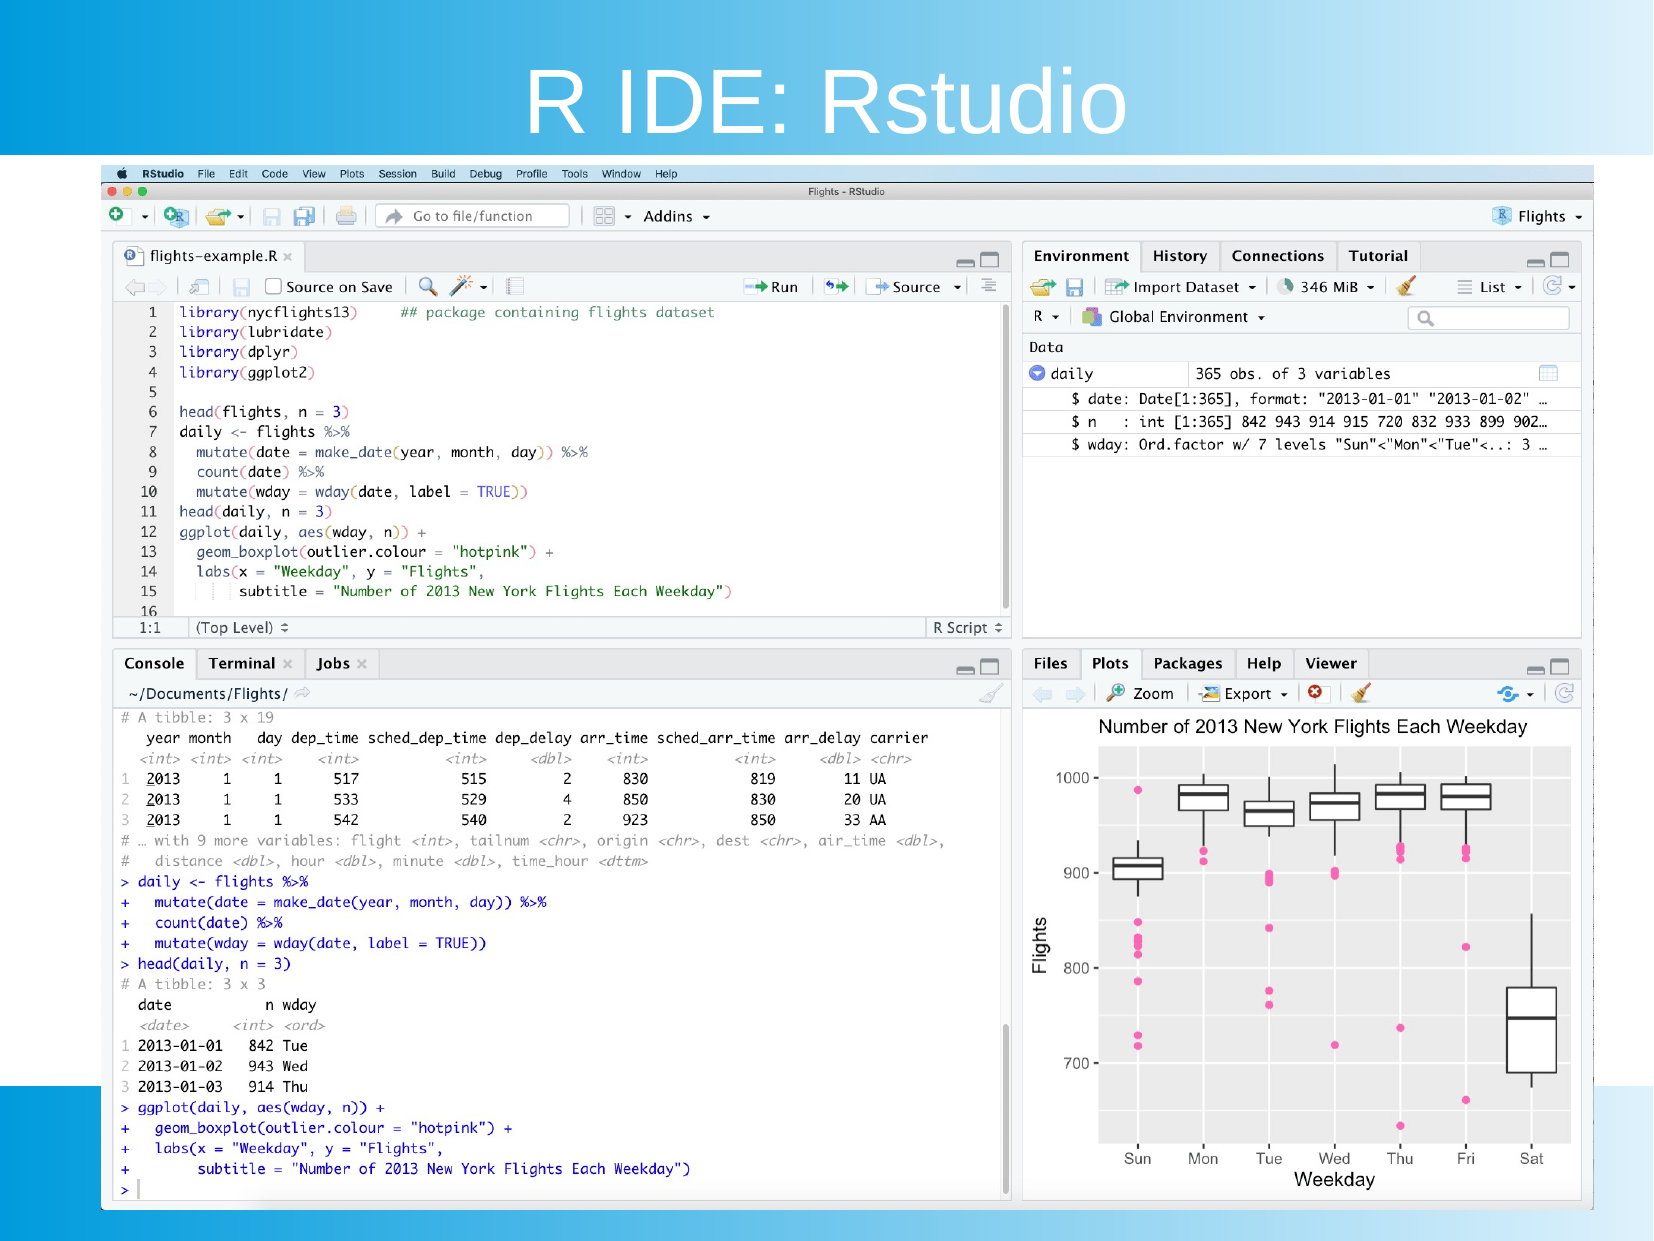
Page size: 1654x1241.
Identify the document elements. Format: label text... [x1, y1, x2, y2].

title R IDE: Rstudio [82, 49, 1571, 155]
picture [101, 165, 1594, 1241]
